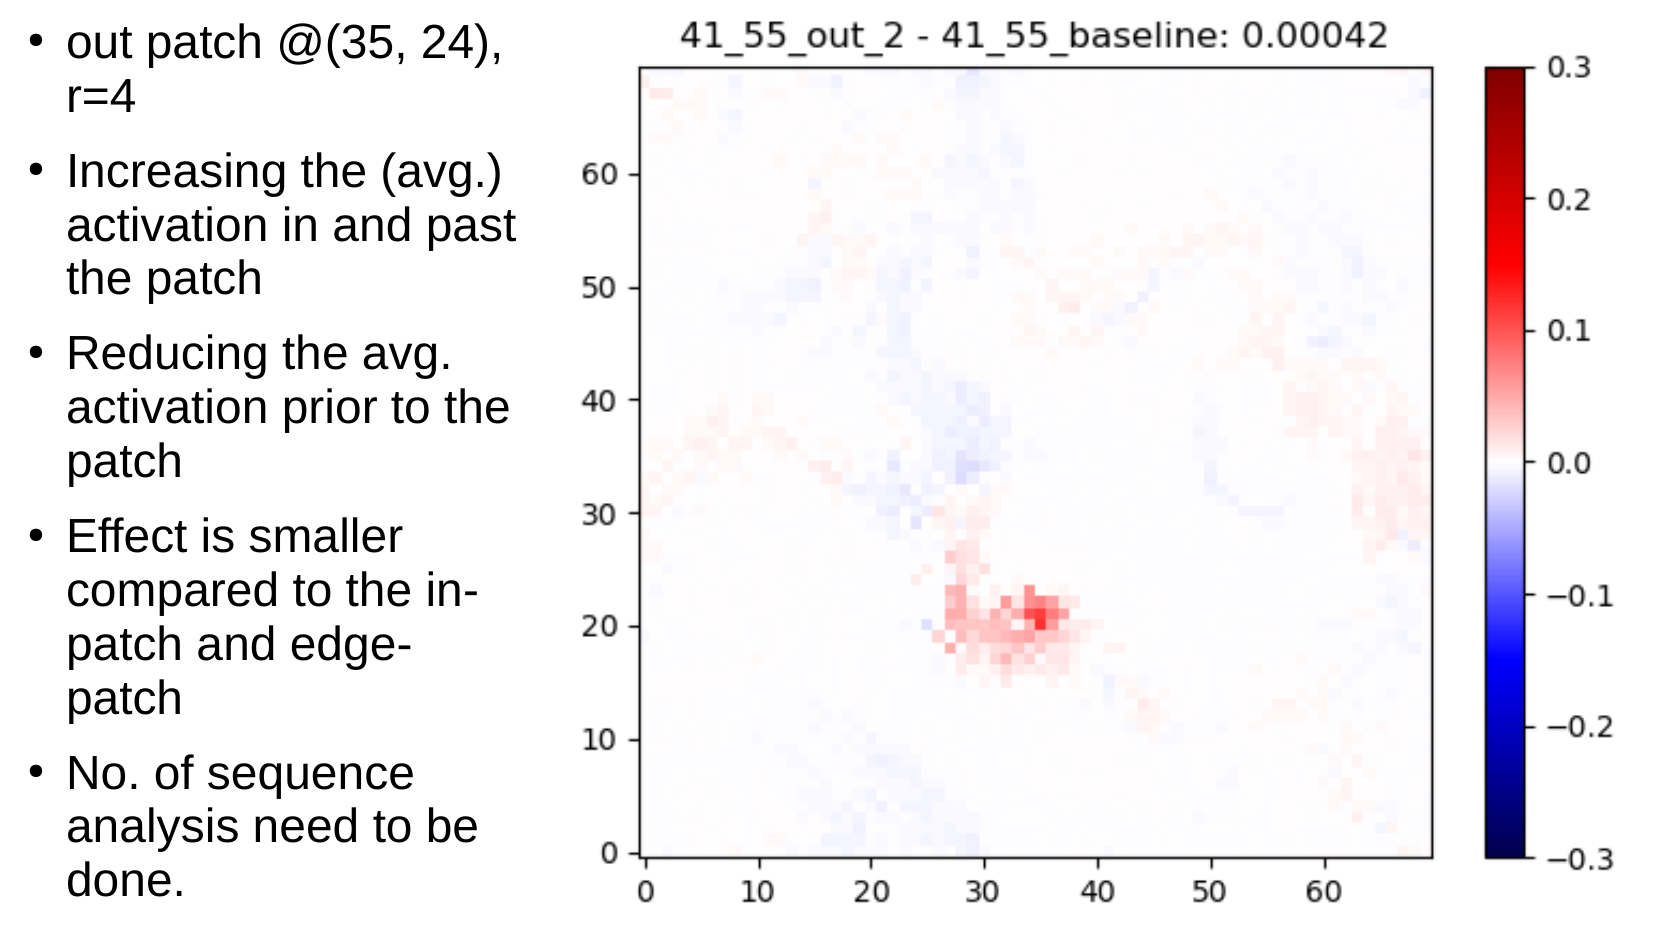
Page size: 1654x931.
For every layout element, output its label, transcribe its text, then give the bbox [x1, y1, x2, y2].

picture [525, 0, 1650, 931]
list out patch @(35, 24), r=4 Increasing the (avg.) activation in and past the patch Reducing the avg. activation prior to the patch Effect is smaller compared to the in-patch and edge-patch No. of sequence analysis need to be done. [15, 15, 525, 916]
